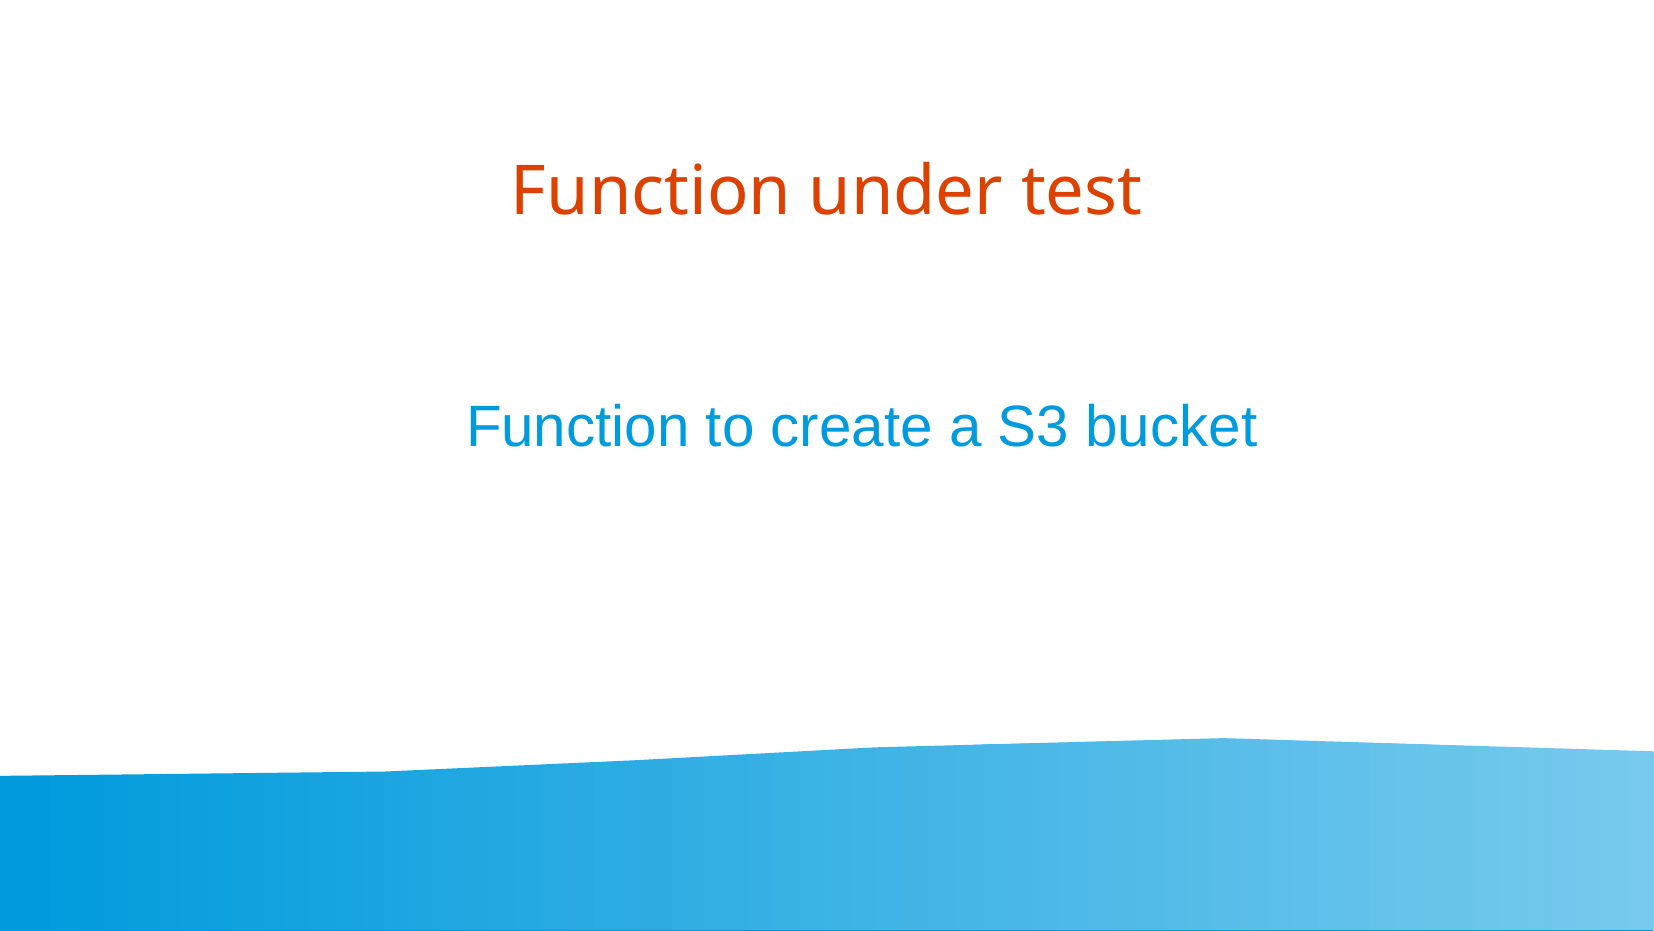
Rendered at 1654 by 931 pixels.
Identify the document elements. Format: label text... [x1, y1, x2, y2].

list Function to create a S3 bucket [59, 332, 1595, 598]
title Function under test [88, 99, 1565, 277]
